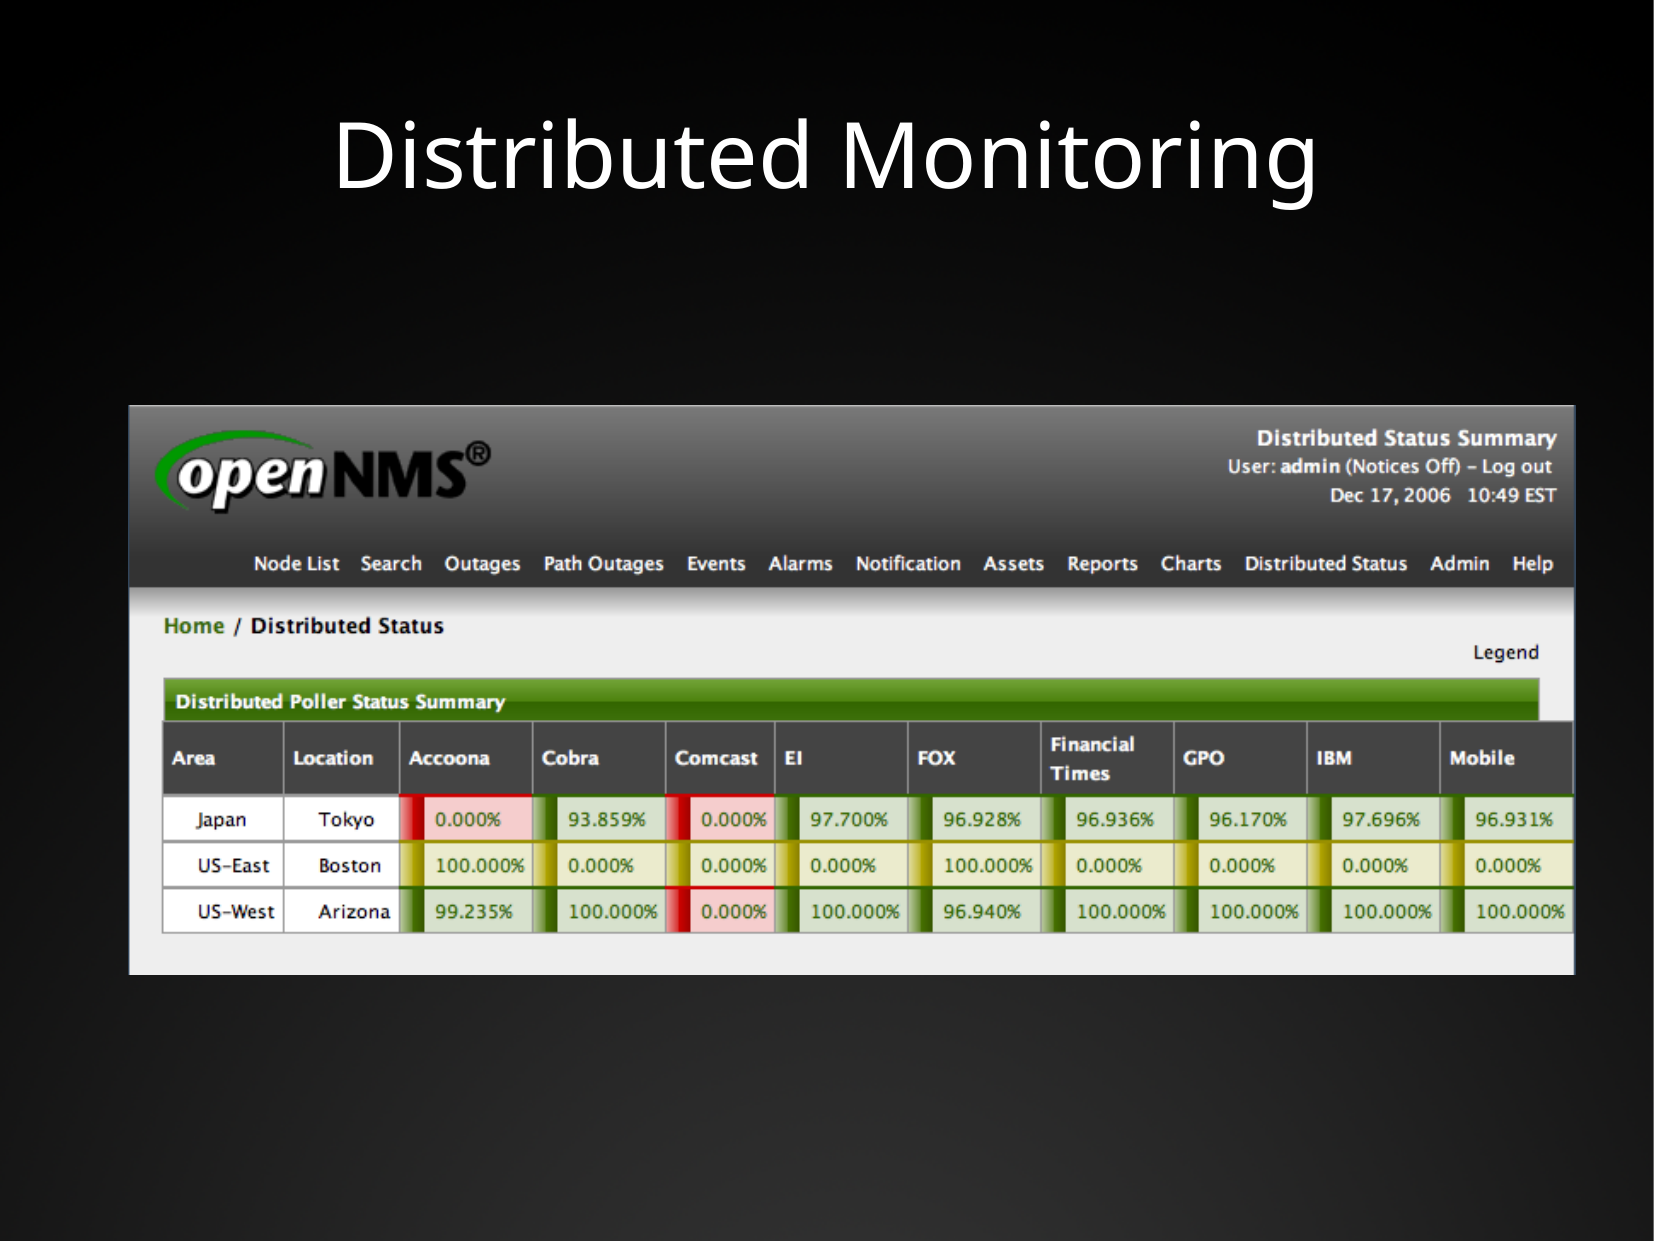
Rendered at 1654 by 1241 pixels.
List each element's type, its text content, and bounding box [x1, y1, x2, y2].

title Distributed Monitoring [82, 49, 1571, 257]
picture [0, 0, 1654, 1241]
